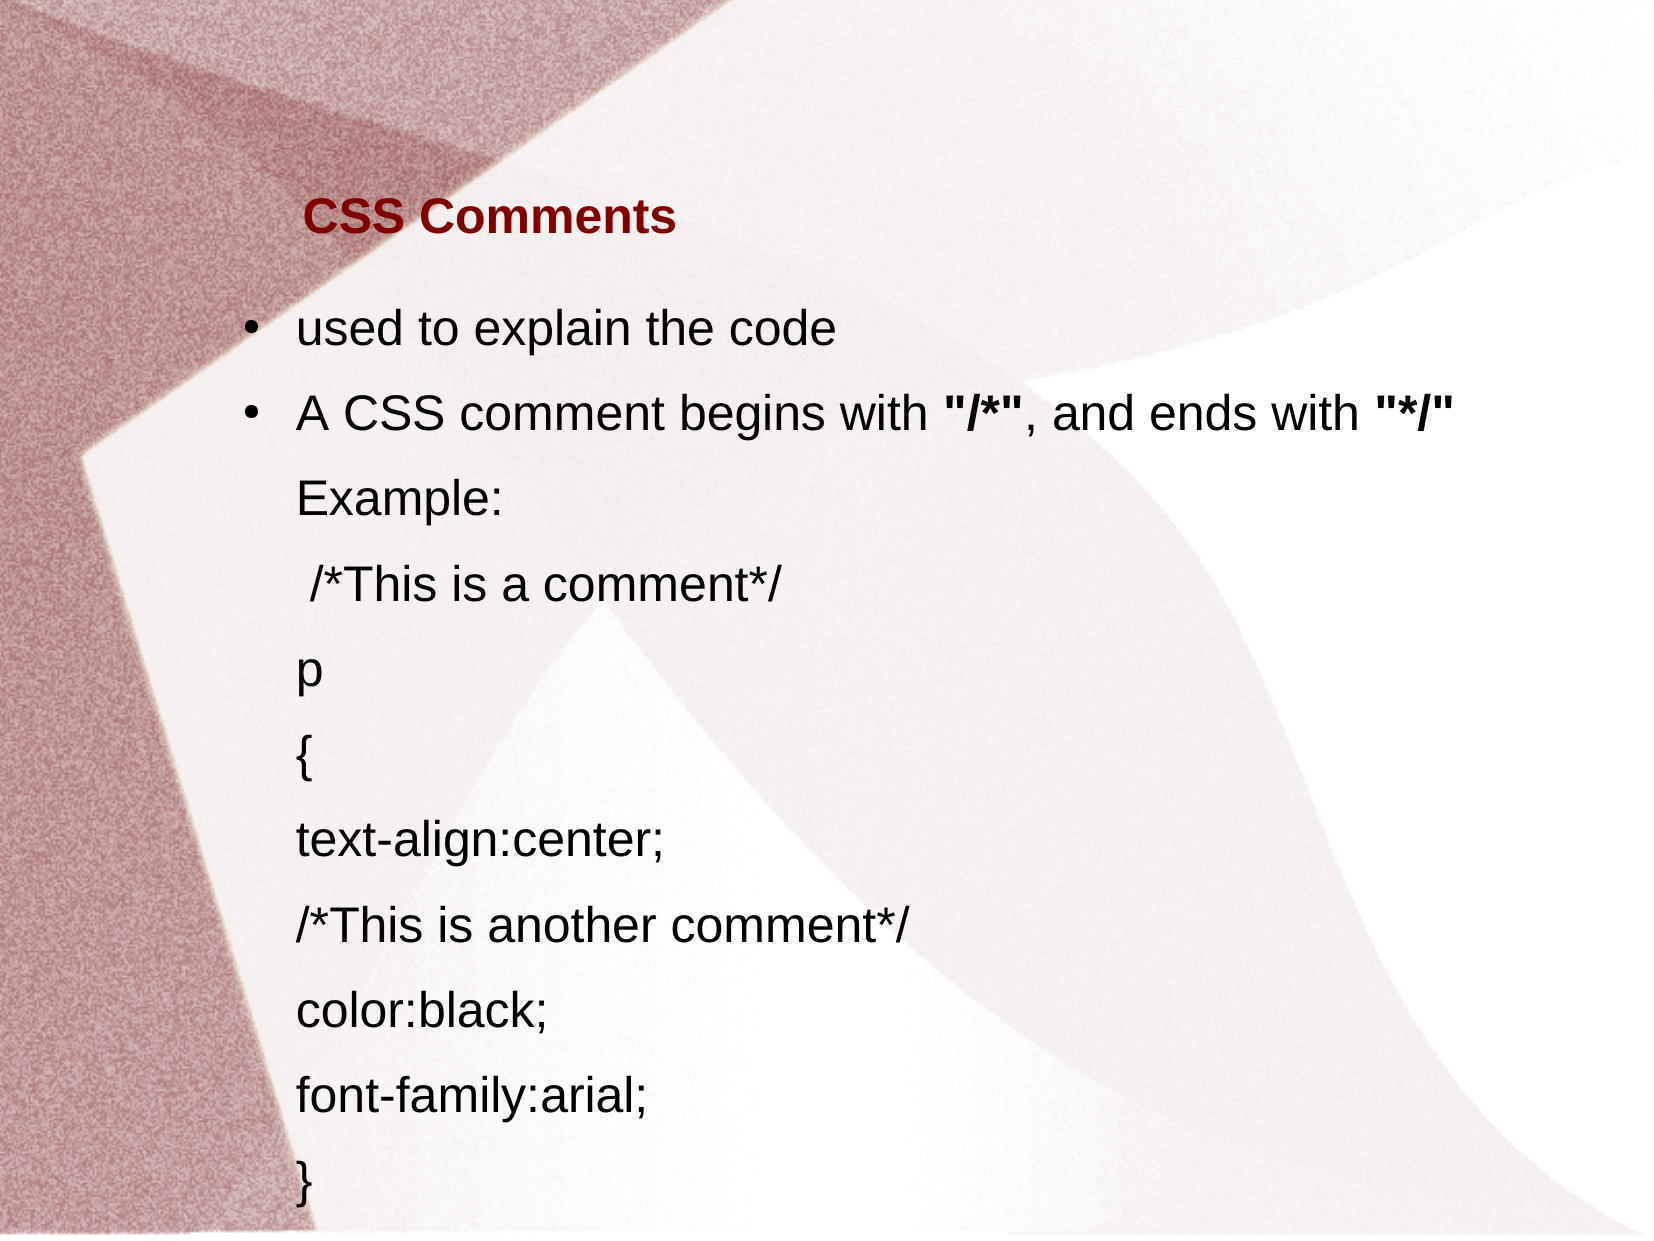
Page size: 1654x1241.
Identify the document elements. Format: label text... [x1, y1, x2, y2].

title CSS Comments [302, 112, 1313, 300]
picture [0, 0, 1654, 1241]
list used to explain the code A CSS comment begins with "/*", and ends with "*/" Example: /*This is a comment*/ p { text-align:center; /*This is another comment*/ color:black; font-family:arial; } [225, 300, 1606, 1211]
